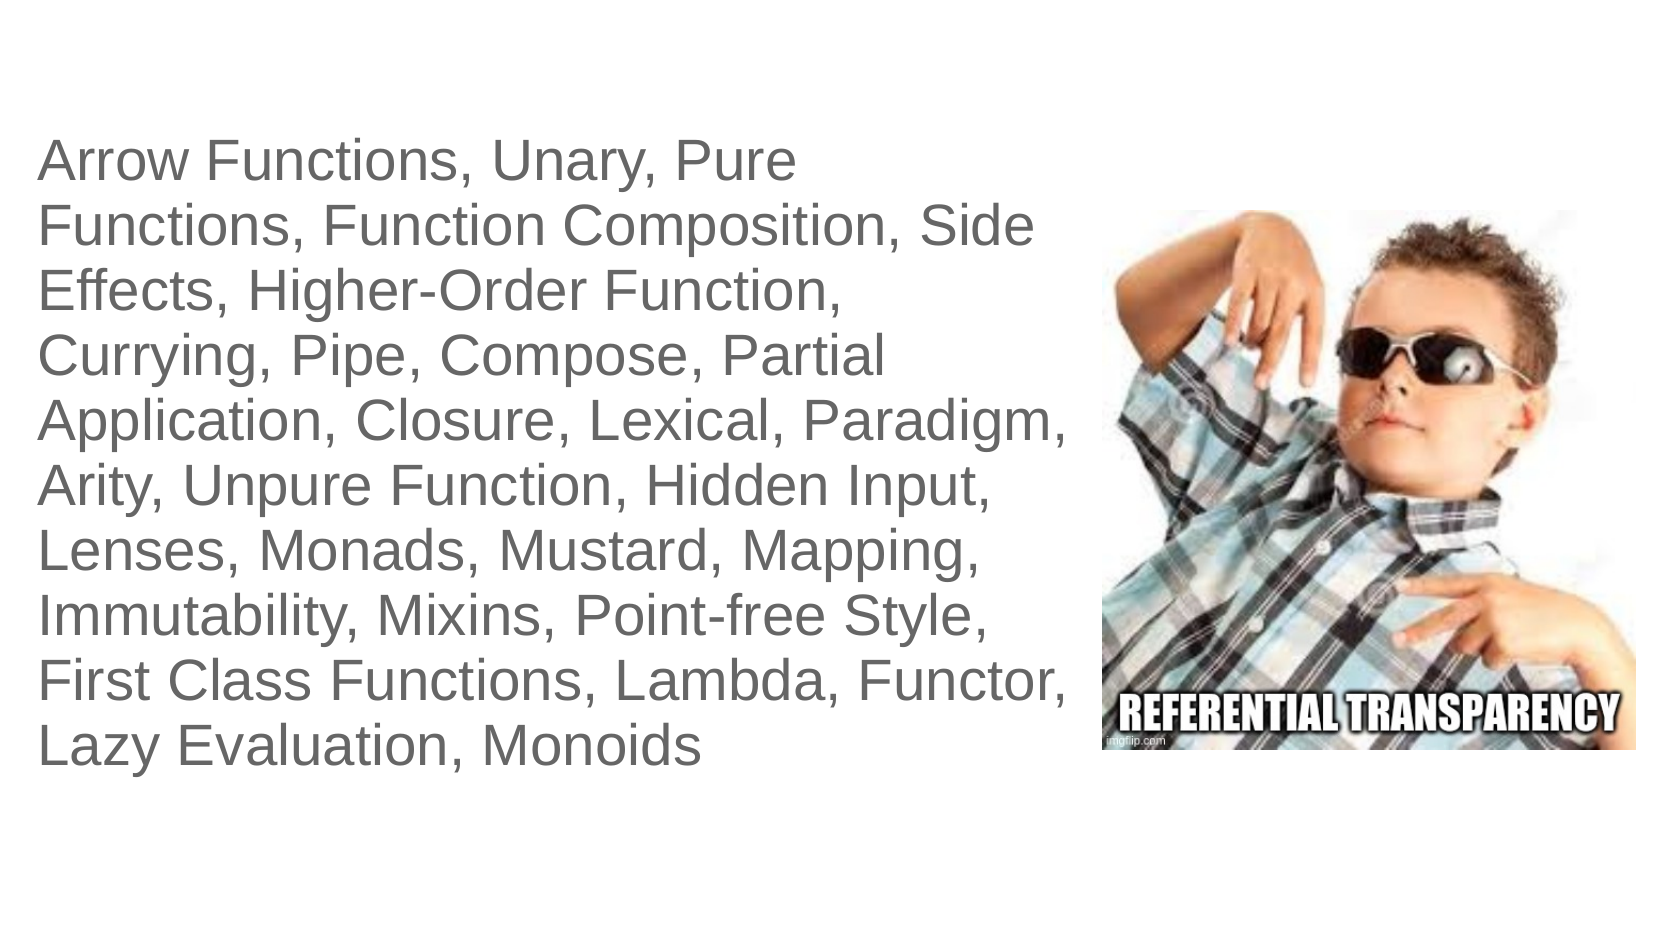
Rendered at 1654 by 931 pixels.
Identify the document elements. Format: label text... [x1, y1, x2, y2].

text_box Arrow Functions, Unary, Pure Functions, Function Composition, Side Effects, Higher-Order Function, Currying, Pipe, Compose, Partial Application, Closure, Lexical, Paradigm, Arity, Unpure Function, Hidden Input, Lenses, Monads, Mustard, Mapping, Immutability, Mixins, Point-free Style, First Class Functions, Lambda, Functor, Lazy Evaluation, Monoids [22, 120, 1096, 826]
picture [1102, 210, 1636, 751]
